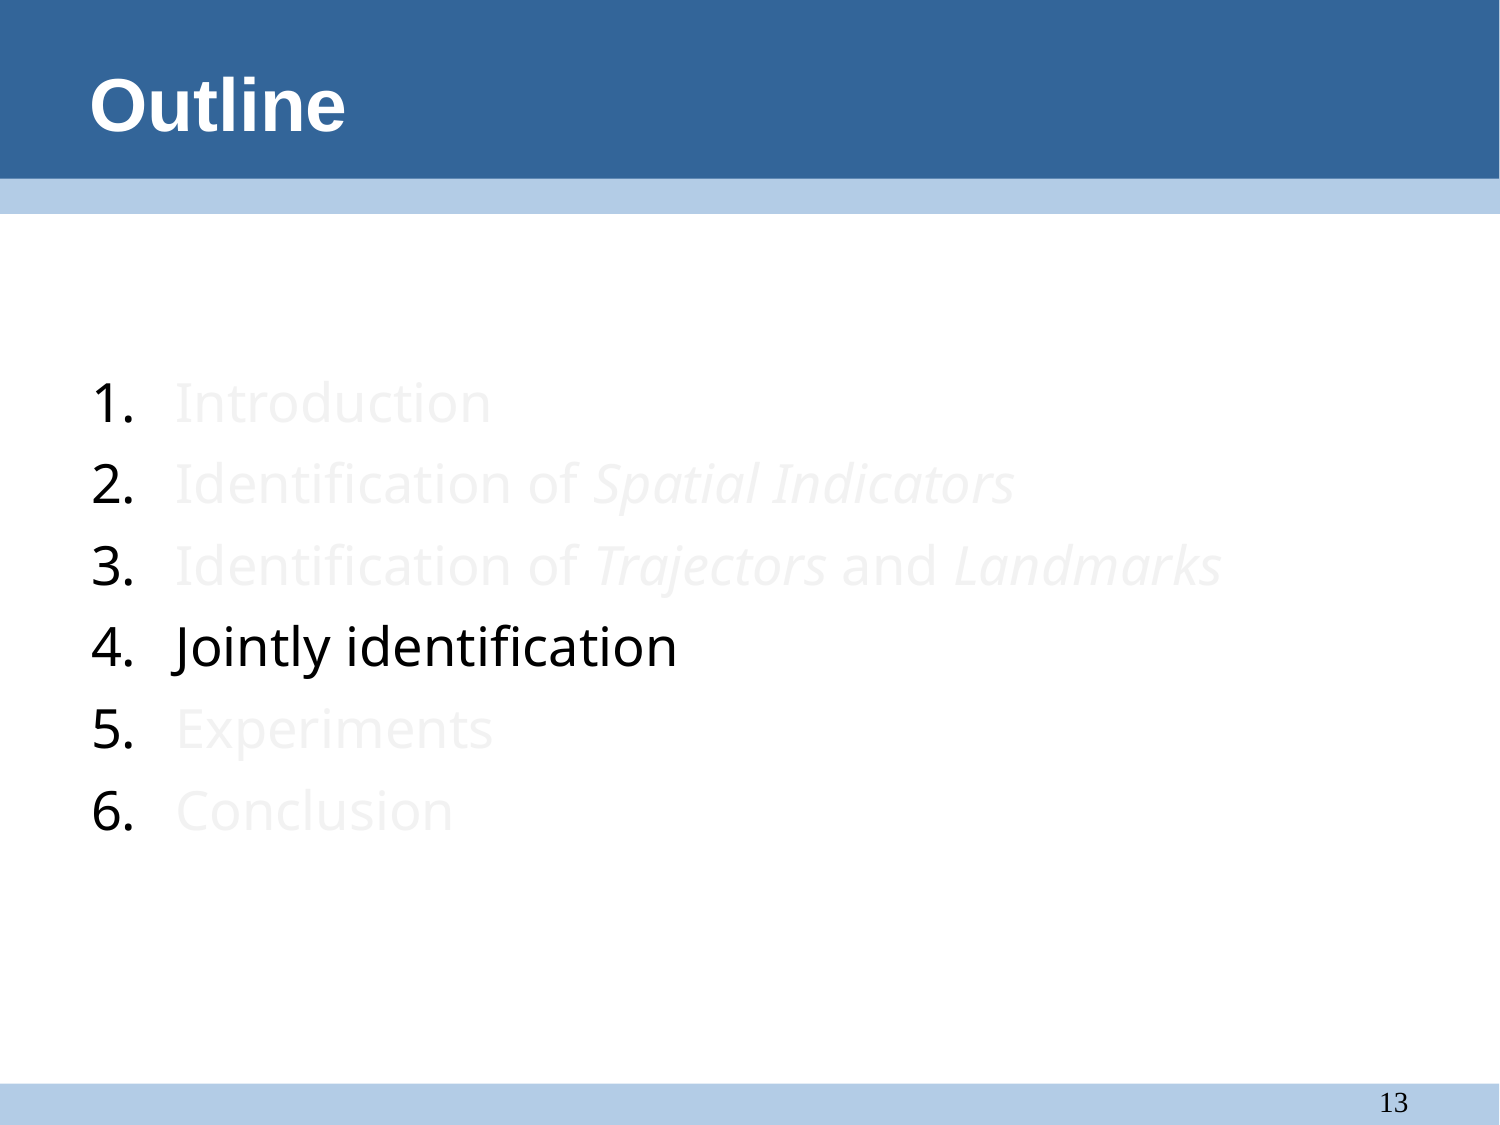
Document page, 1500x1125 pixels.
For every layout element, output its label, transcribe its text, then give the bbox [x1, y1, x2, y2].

text_box Outline [74, 42, 1436, 161]
list Introduction Identification of Spatial Indicators Identification of Trajectors and Landmarks Jointly identification Experiments Conclusion [75, 278, 1436, 1035]
slide_number <número> [1074, 1076, 1424, 1125]
